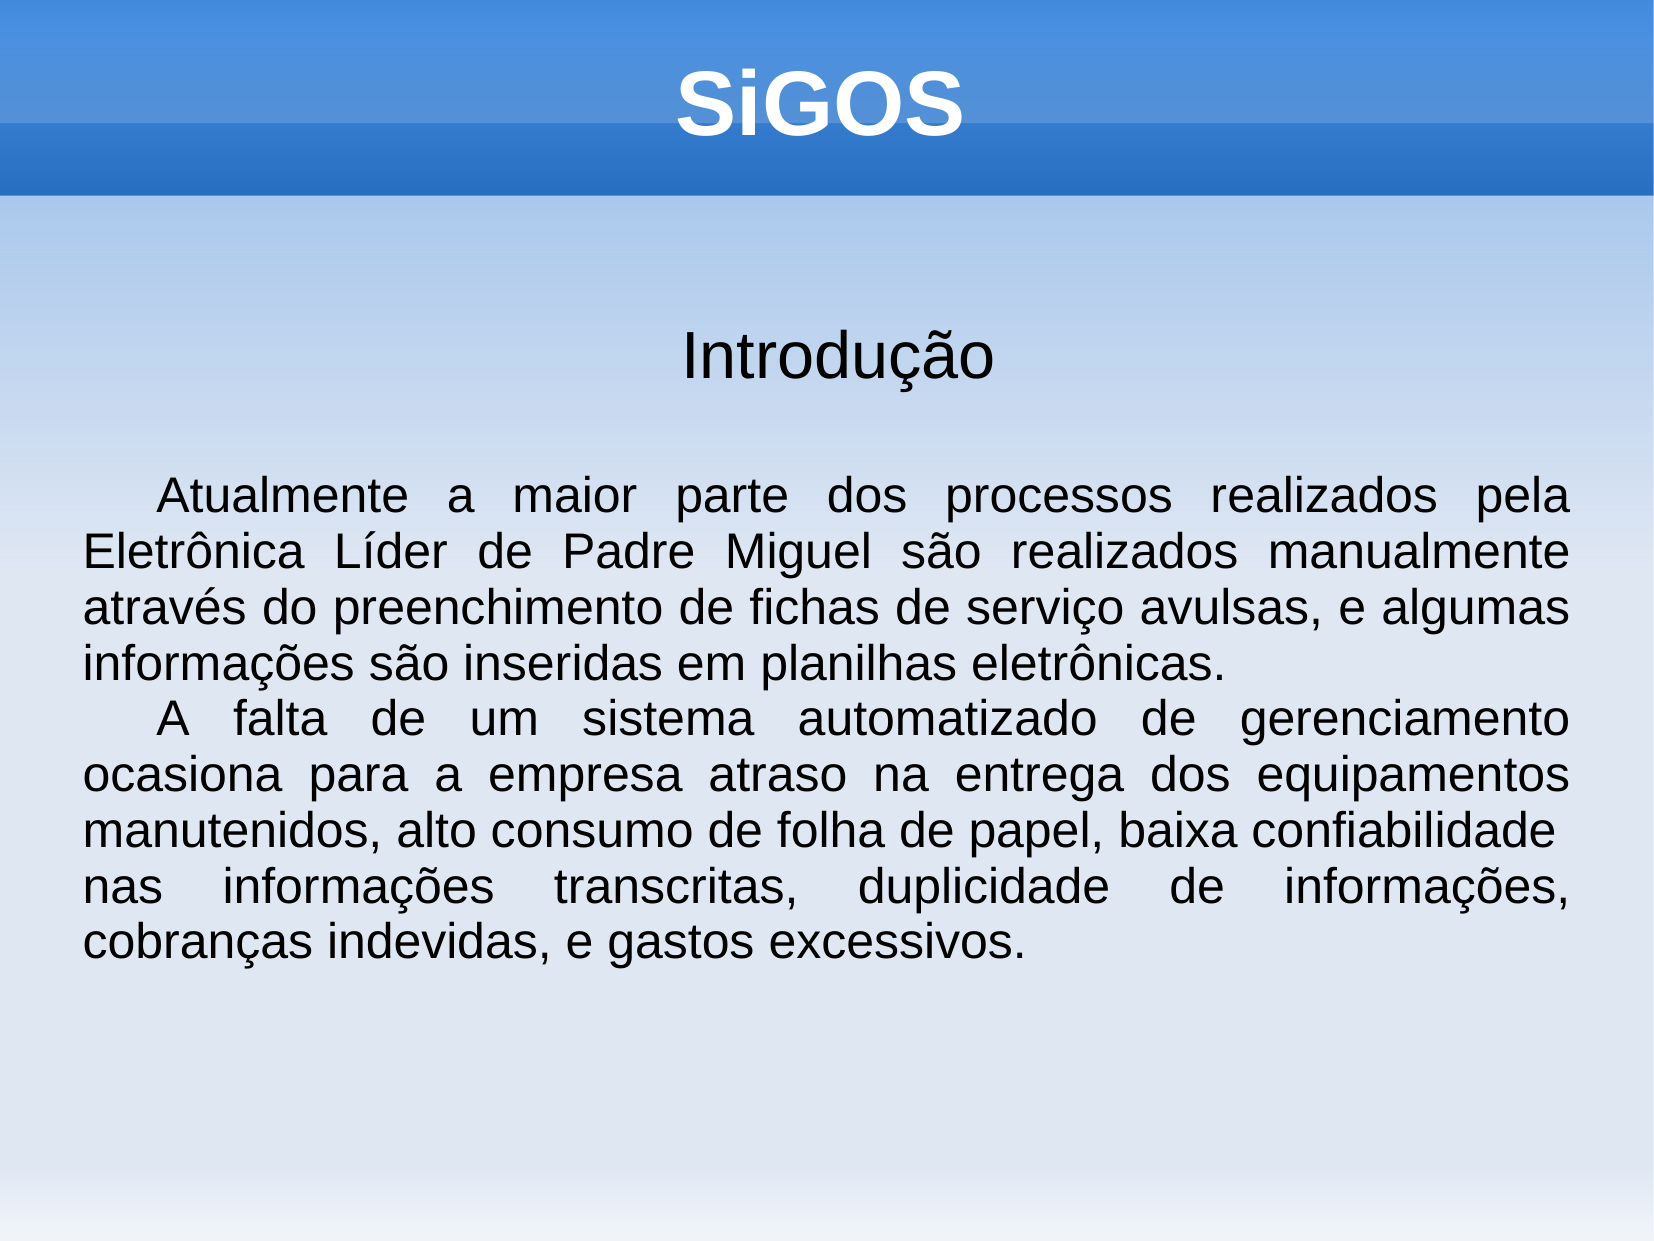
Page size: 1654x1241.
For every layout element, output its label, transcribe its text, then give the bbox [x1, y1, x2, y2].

subtitle Introdução Atualmente a maior parte dos processos realizados pela Eletrônica Líder de Padre Miguel são realizados manualmente através do preenchimento de fichas de serviço avulsas, e algumas informações são inseridas em planilhas eletrônicas. A falta de um sistema automatizado de gerenciamento ocasiona para a empresa atraso na entrega dos equipamentos manutenidos, alto consumo de folha de papel, baixa confiabilidade nas informações transcritas, duplicidade de informações, cobranças indevidas, e gastos excessivos. [82, 290, 1571, 1109]
picture [0, 0, 1654, 1241]
title SiGOS [76, 0, 1565, 208]
